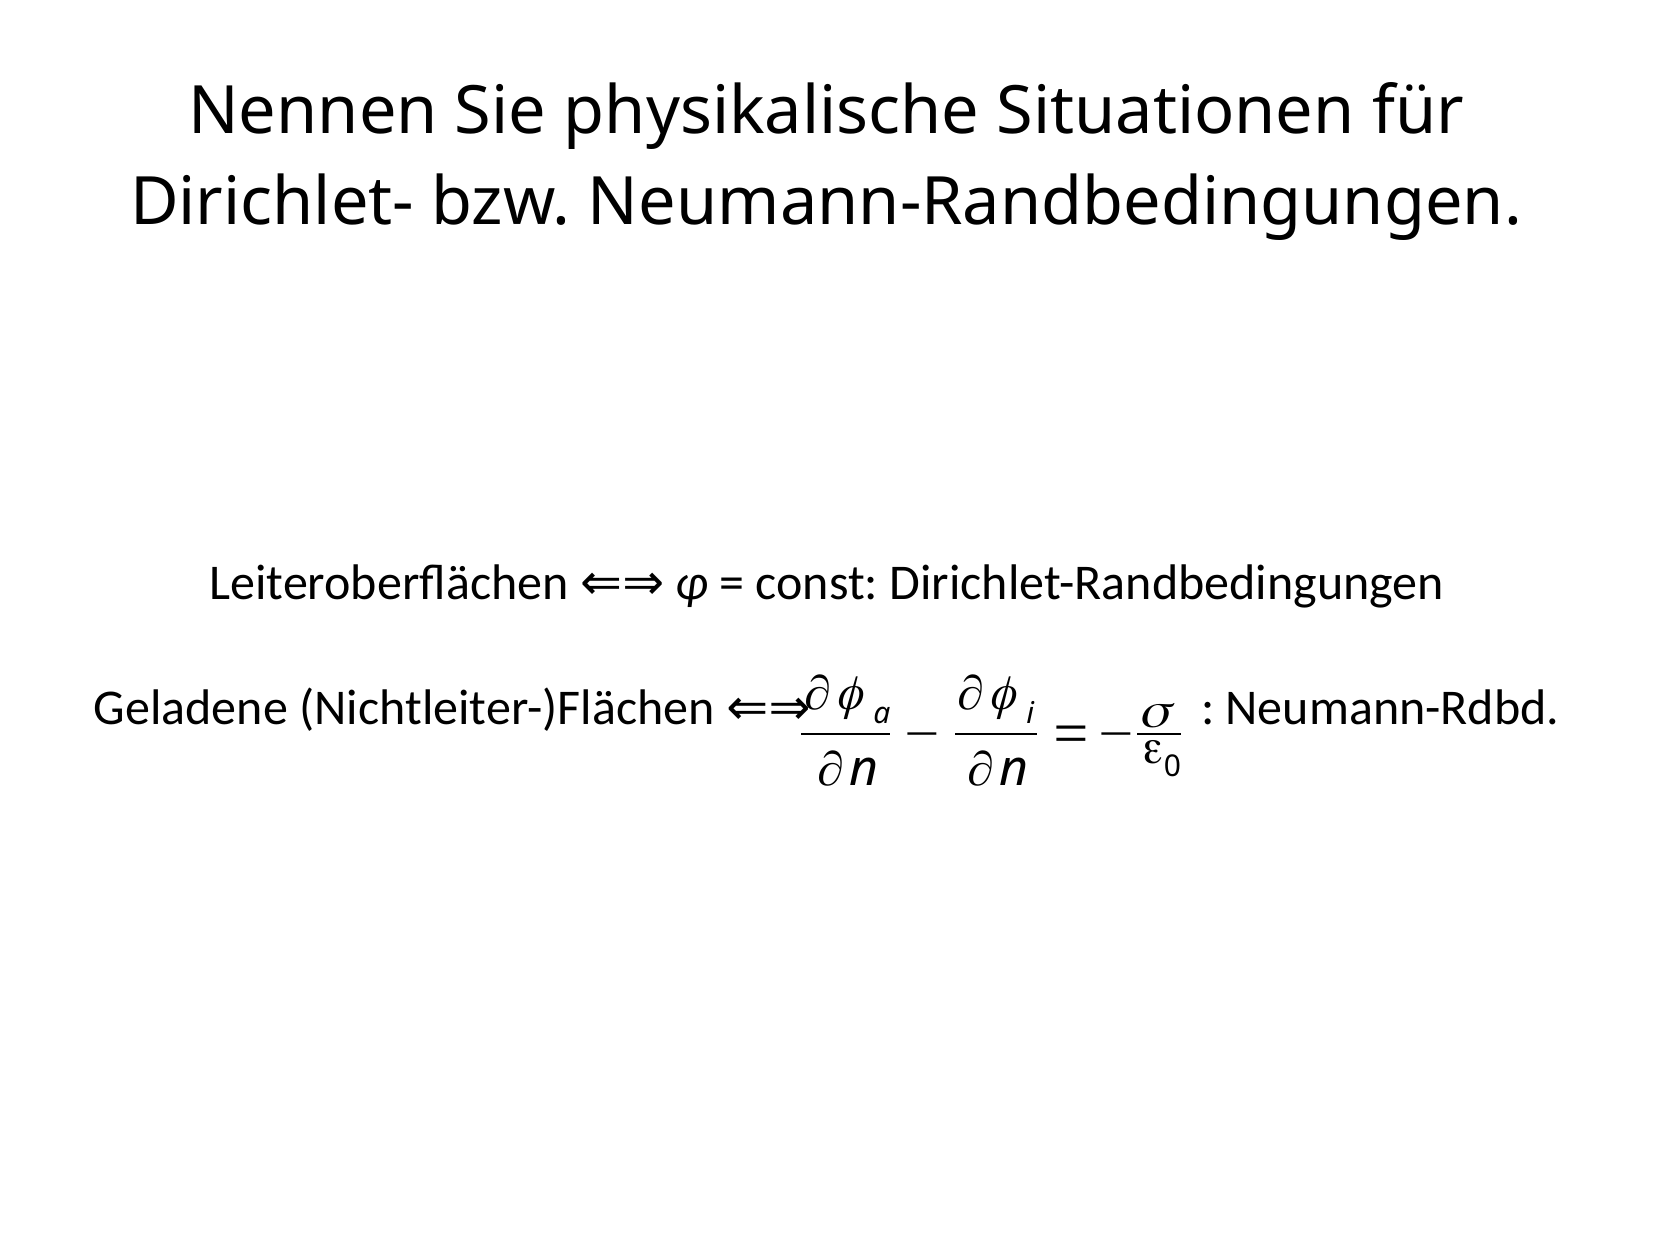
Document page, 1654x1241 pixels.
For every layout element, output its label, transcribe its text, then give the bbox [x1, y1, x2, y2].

chart [793, 671, 1191, 799]
title Nennen Sie physikalische Situationen für Dirichlet- bzw. Neumann-Randbedingungen. [82, 49, 1571, 257]
subtitle Leiteroberflächen ⇐⇒ φ = const: Dirichlet-Randbedingungen Geladene (Nichtleiter-)Flächen ⇐⇒ : Neumann-Rdbd. [82, 290, 1571, 1010]
